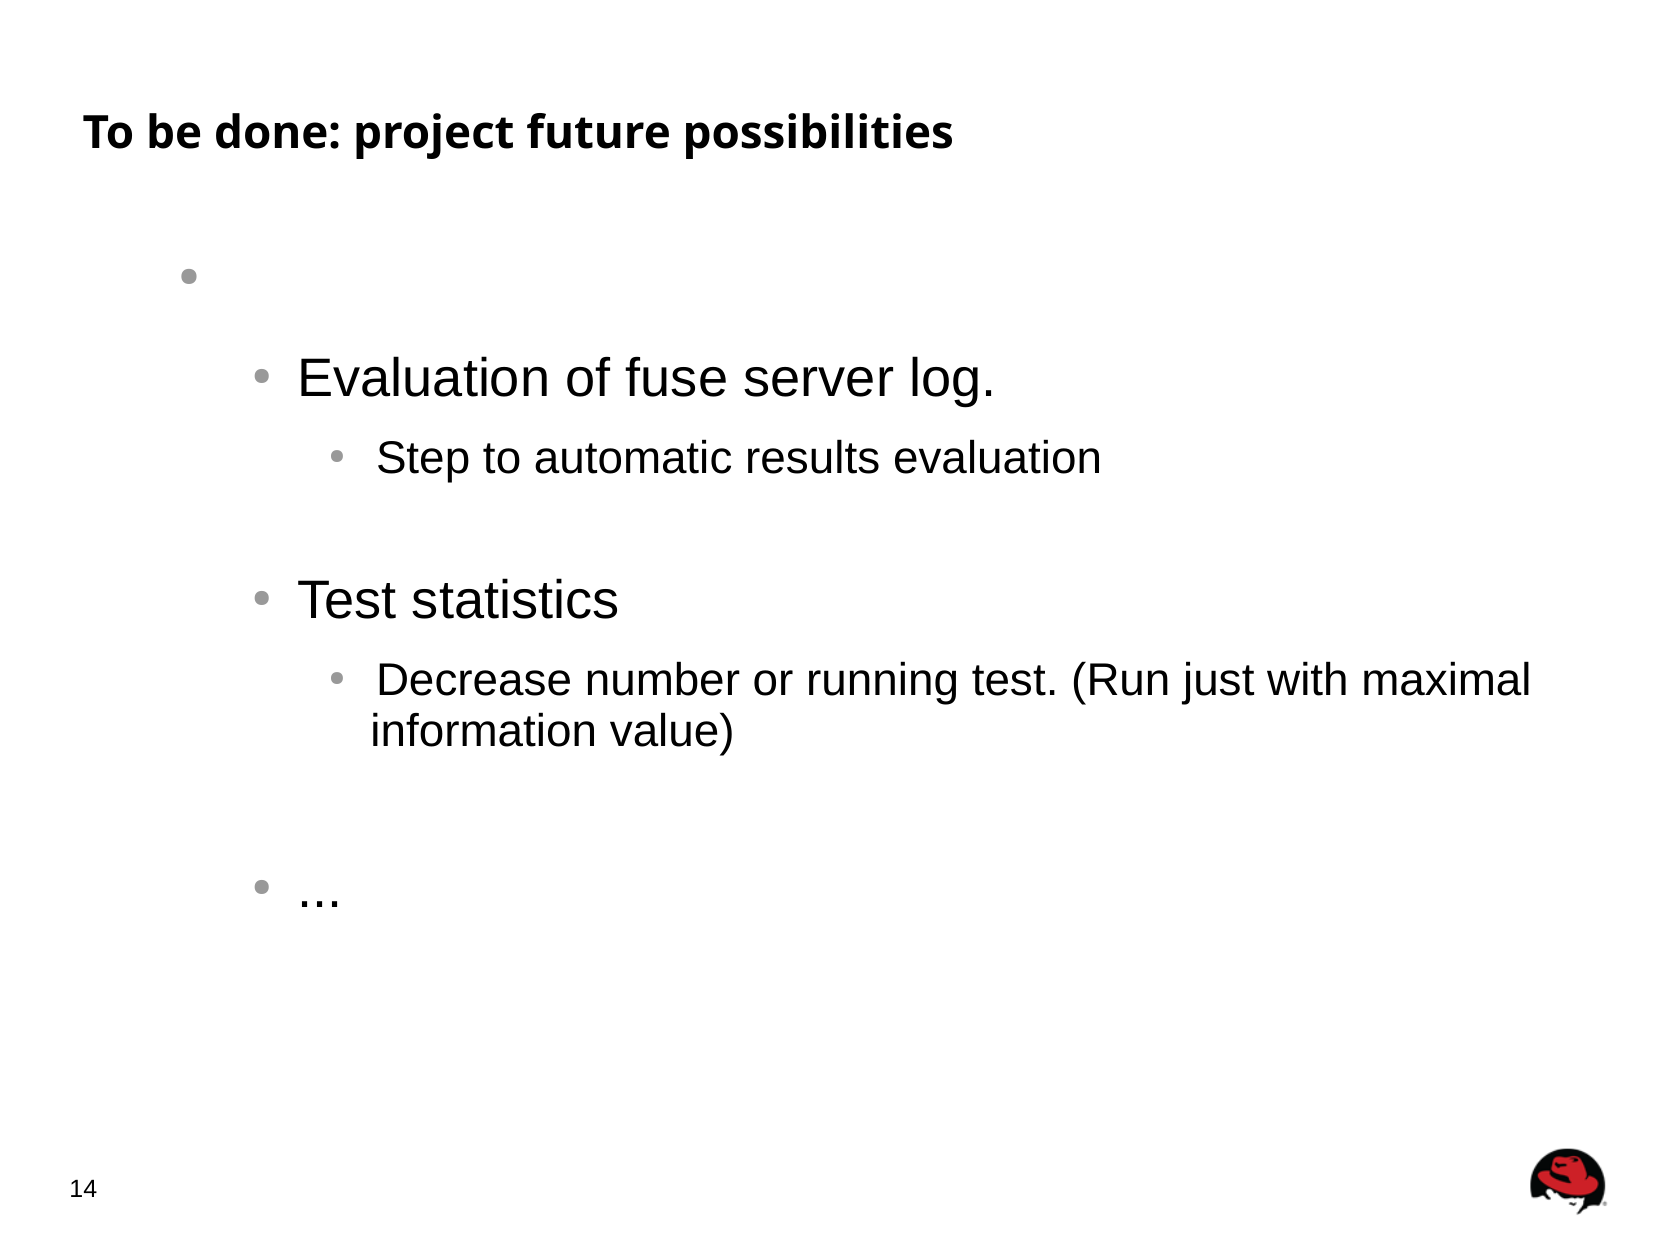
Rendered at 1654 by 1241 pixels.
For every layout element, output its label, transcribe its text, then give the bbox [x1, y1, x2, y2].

picture [1529, 1146, 1613, 1224]
list Evaluation of fuse server log. Step to automatic results evaluation Test statistics Decrease number or running test. (Run just with maximal information value) ... [86, 238, 1576, 1129]
title To be done: project future possibilities [82, 37, 1571, 226]
